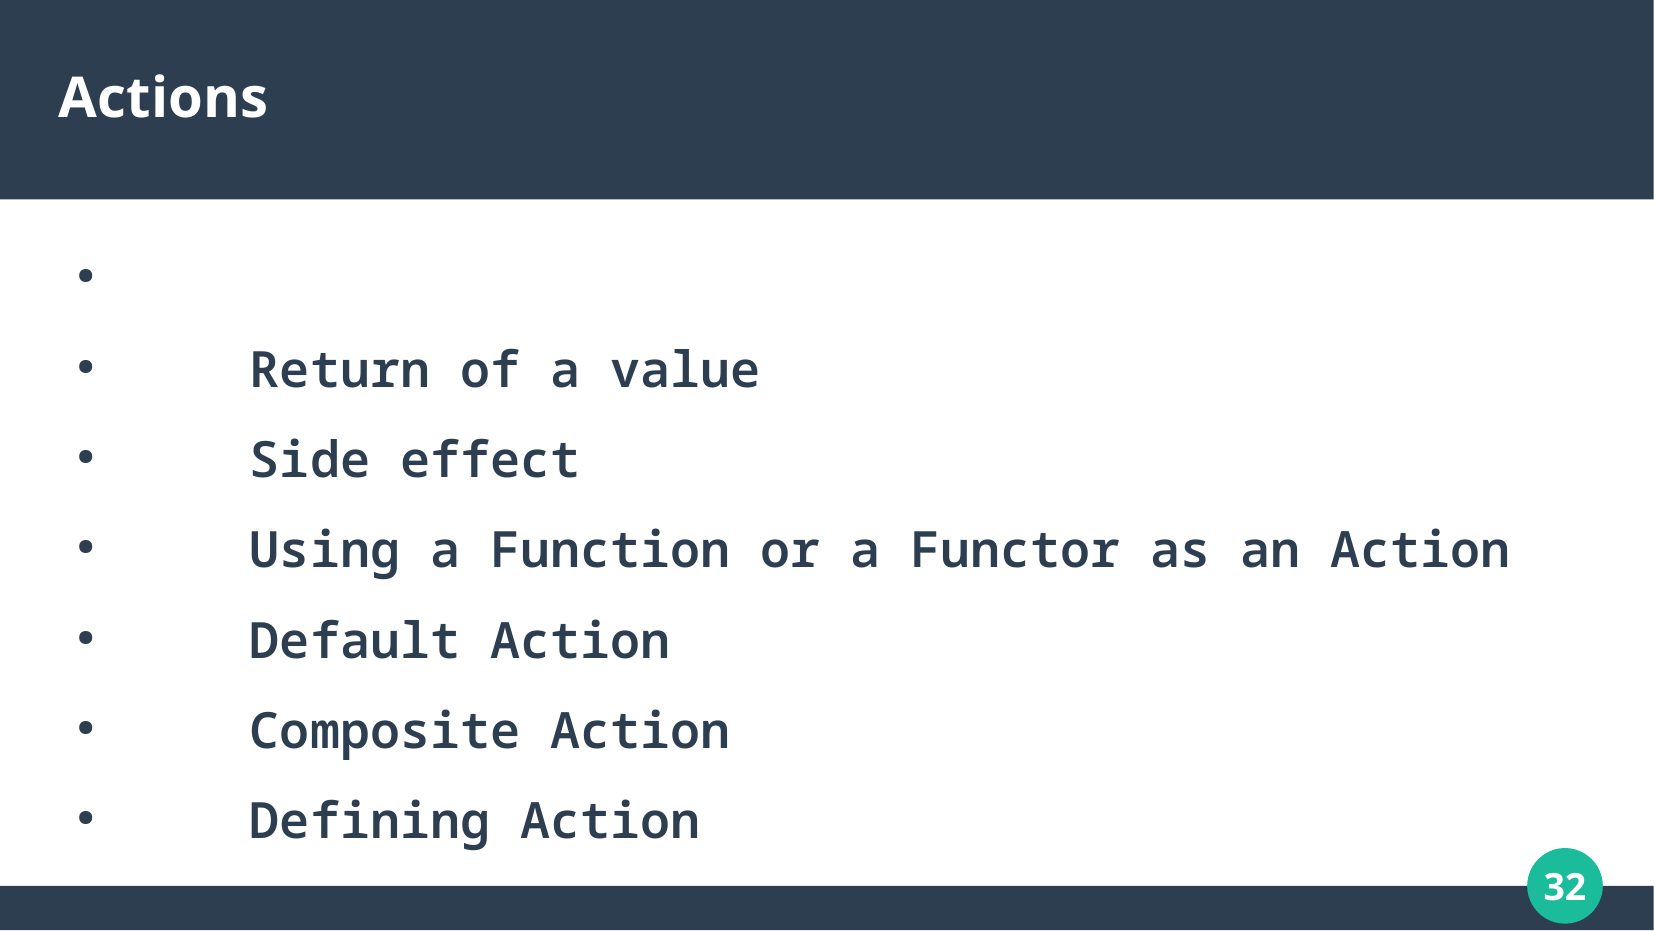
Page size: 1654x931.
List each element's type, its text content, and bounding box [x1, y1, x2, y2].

title Actions [59, 37, 1595, 155]
list Return of a value Side effect Using a Function or a Functor as an Action Default Action Composite Action Defining Action [59, 243, 1595, 864]
